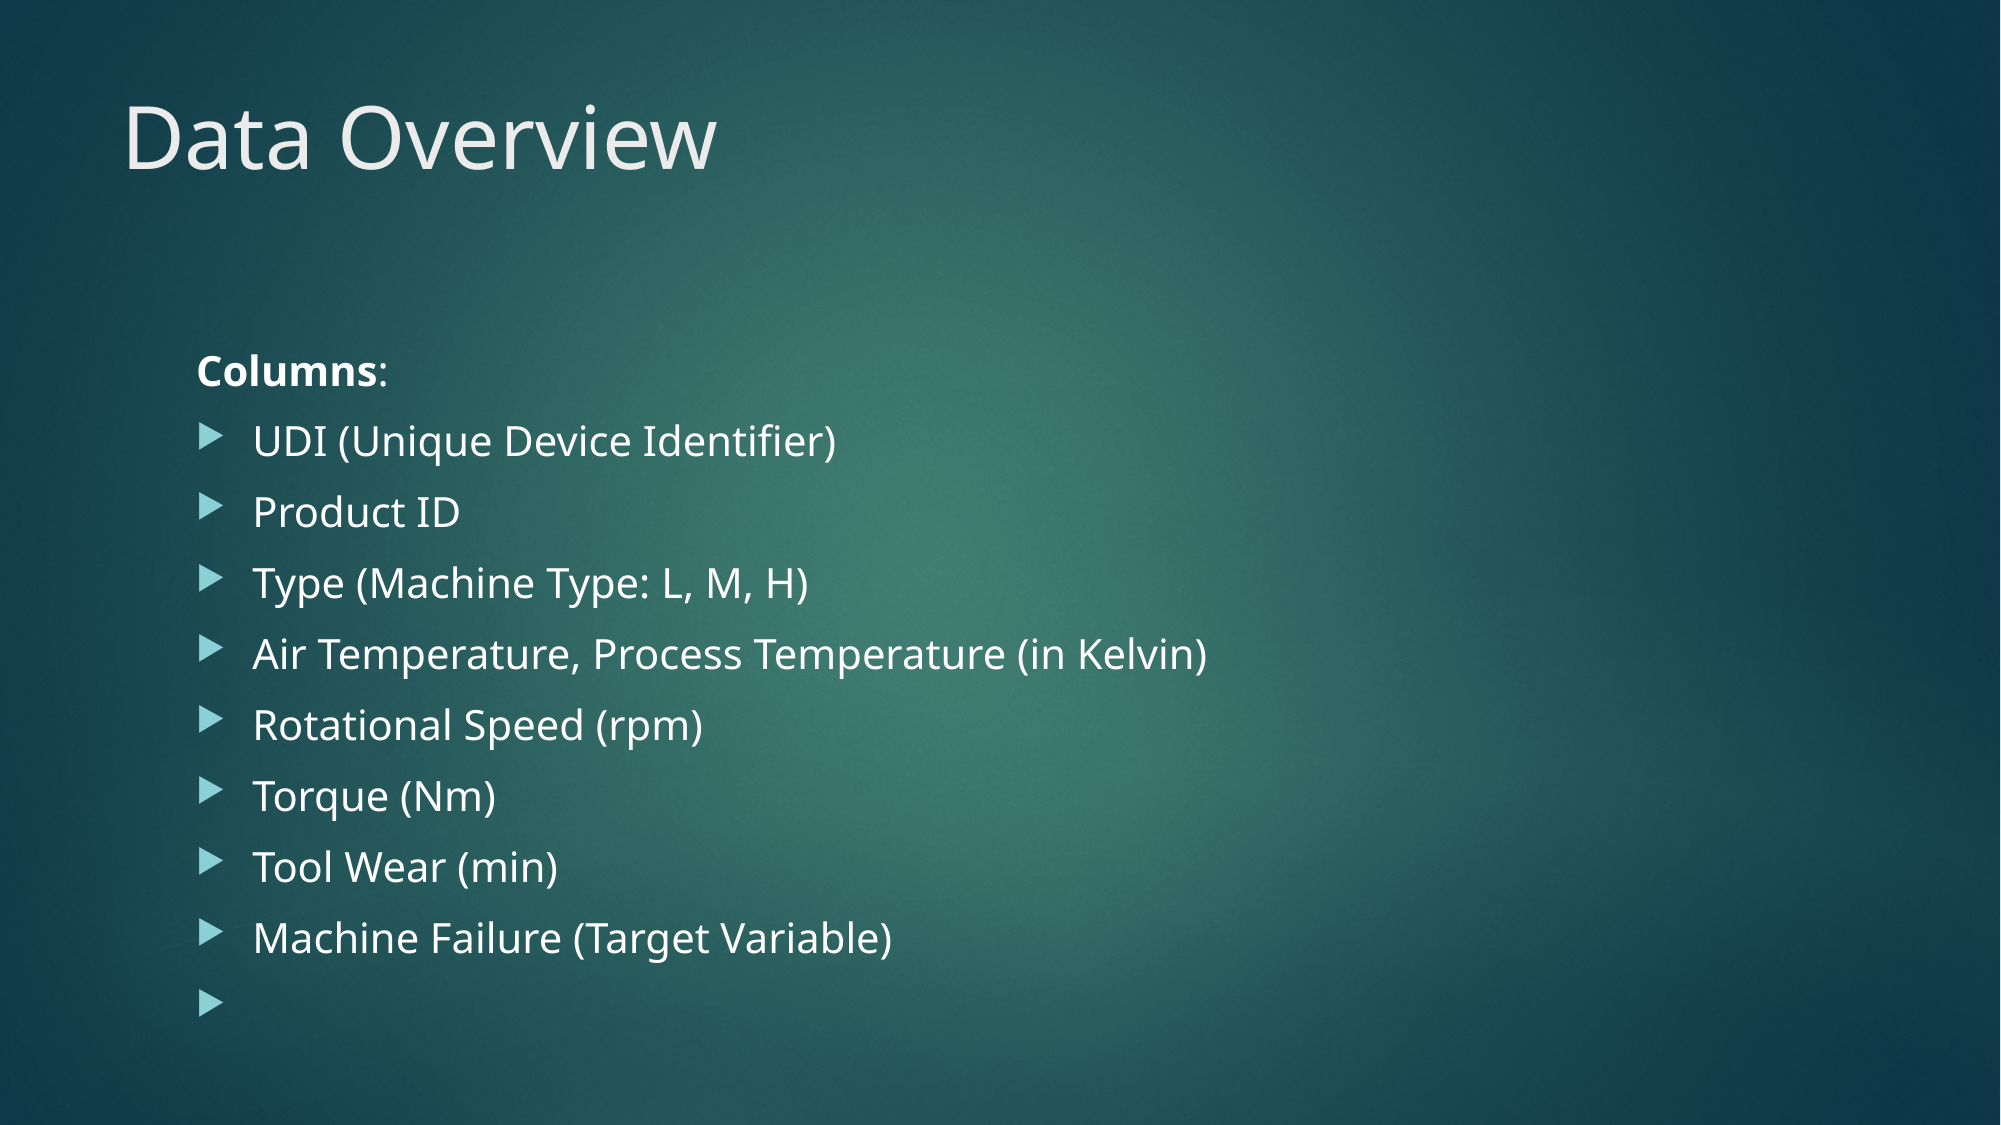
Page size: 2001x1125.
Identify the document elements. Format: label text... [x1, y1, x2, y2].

list Columns: UDI (Unique Device Identifier) Product ID Type (Machine Type: L, M, H) Air Temperature, Process Temperature (in Kelvin) Rotational Speed (rpm) Torque (Nm) Tool Wear (min) Machine Failure (Target Variable) [181, 336, 1649, 1026]
title Data Overview [106, 74, 1649, 305]
